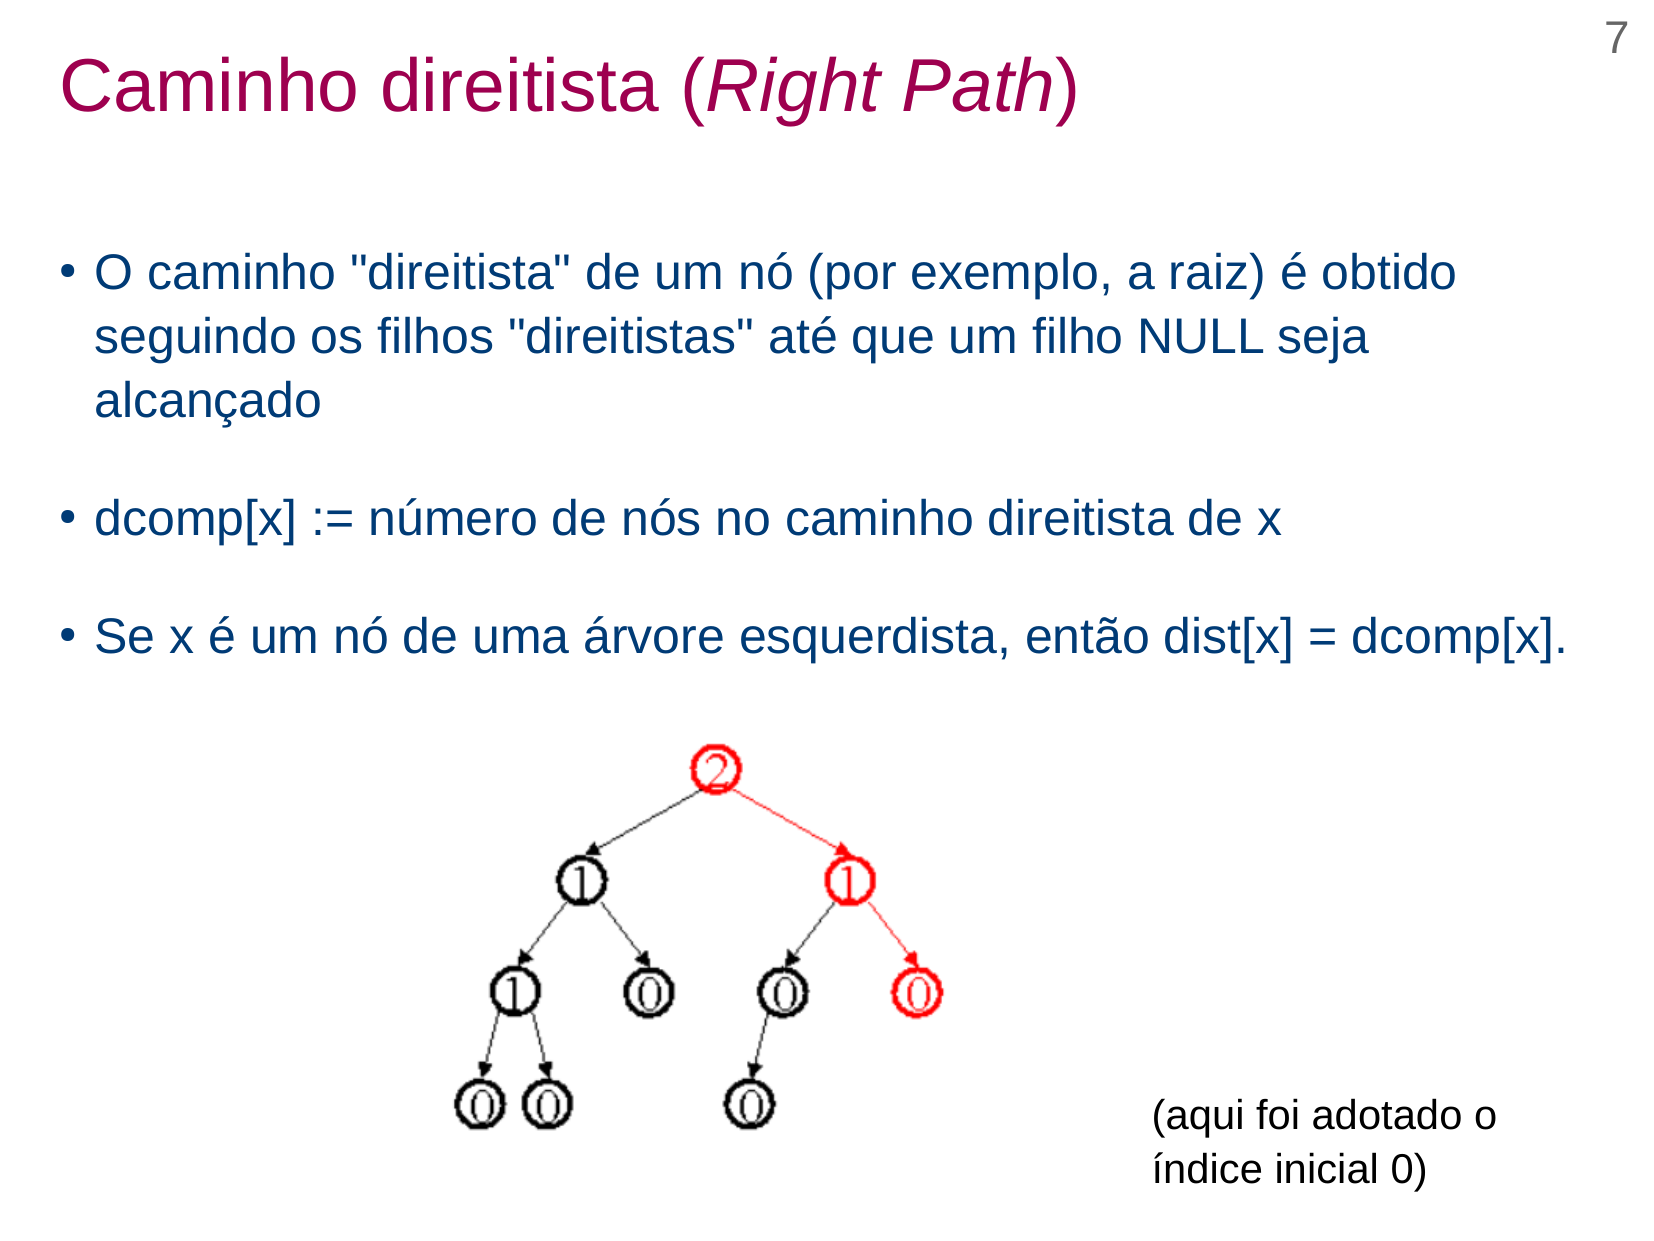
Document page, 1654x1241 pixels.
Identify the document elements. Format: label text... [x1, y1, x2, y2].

list O caminho "direitista" de um nó (por exemplo, a raiz) é obtido seguindo os filhos "direitistas" até que um filho NULL seja alcançado dcomp[x] := número de nós no caminho direitista de x Se x é um nó de uma árvore esquerdista, então dist[x] = dcomp[x]. [59, 236, 1595, 1211]
title Caminho direitista (Right Path) [59, 29, 1595, 148]
text_box (aqui foi adotado o índice inicial 0) [1136, 1077, 1610, 1200]
picture [442, 738, 953, 1137]
